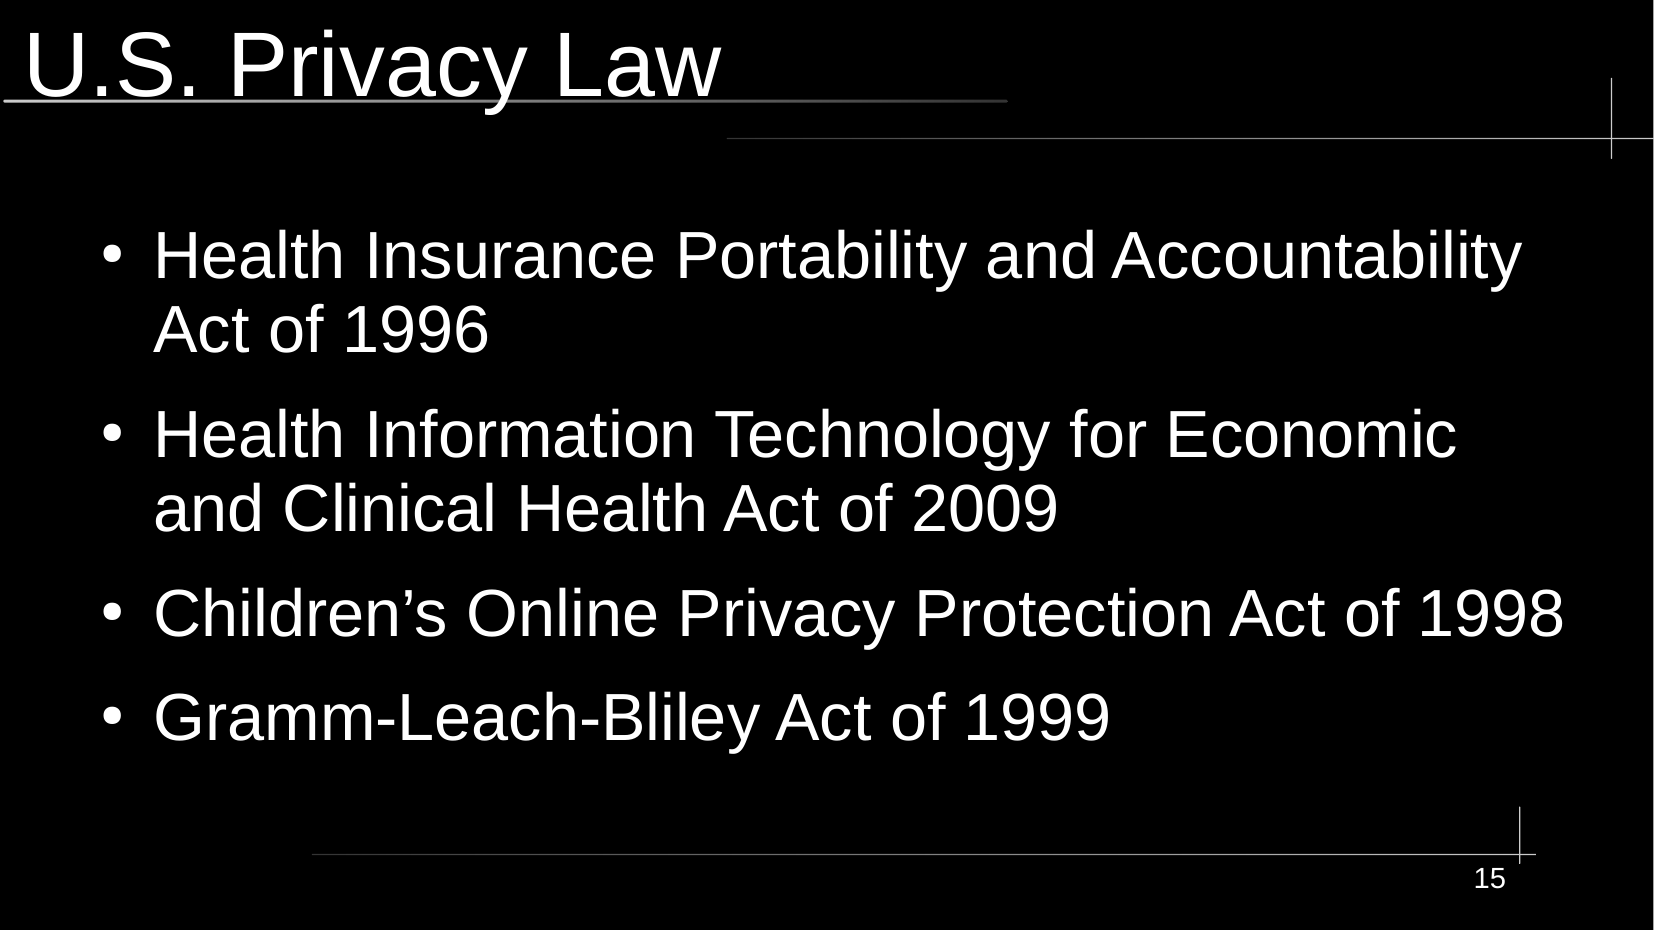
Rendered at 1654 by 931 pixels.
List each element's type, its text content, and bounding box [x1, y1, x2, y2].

title U.S. Privacy Law [23, 11, 1589, 119]
list Health Insurance Portability and Accountability Act of 1996 Health Information Technology for Economic and Clinical Health Act of 2009 Children’s Online Privacy Protection Act of 1998 Gramm-Leach-Bliley Act of 1999 [82, 217, 1571, 851]
